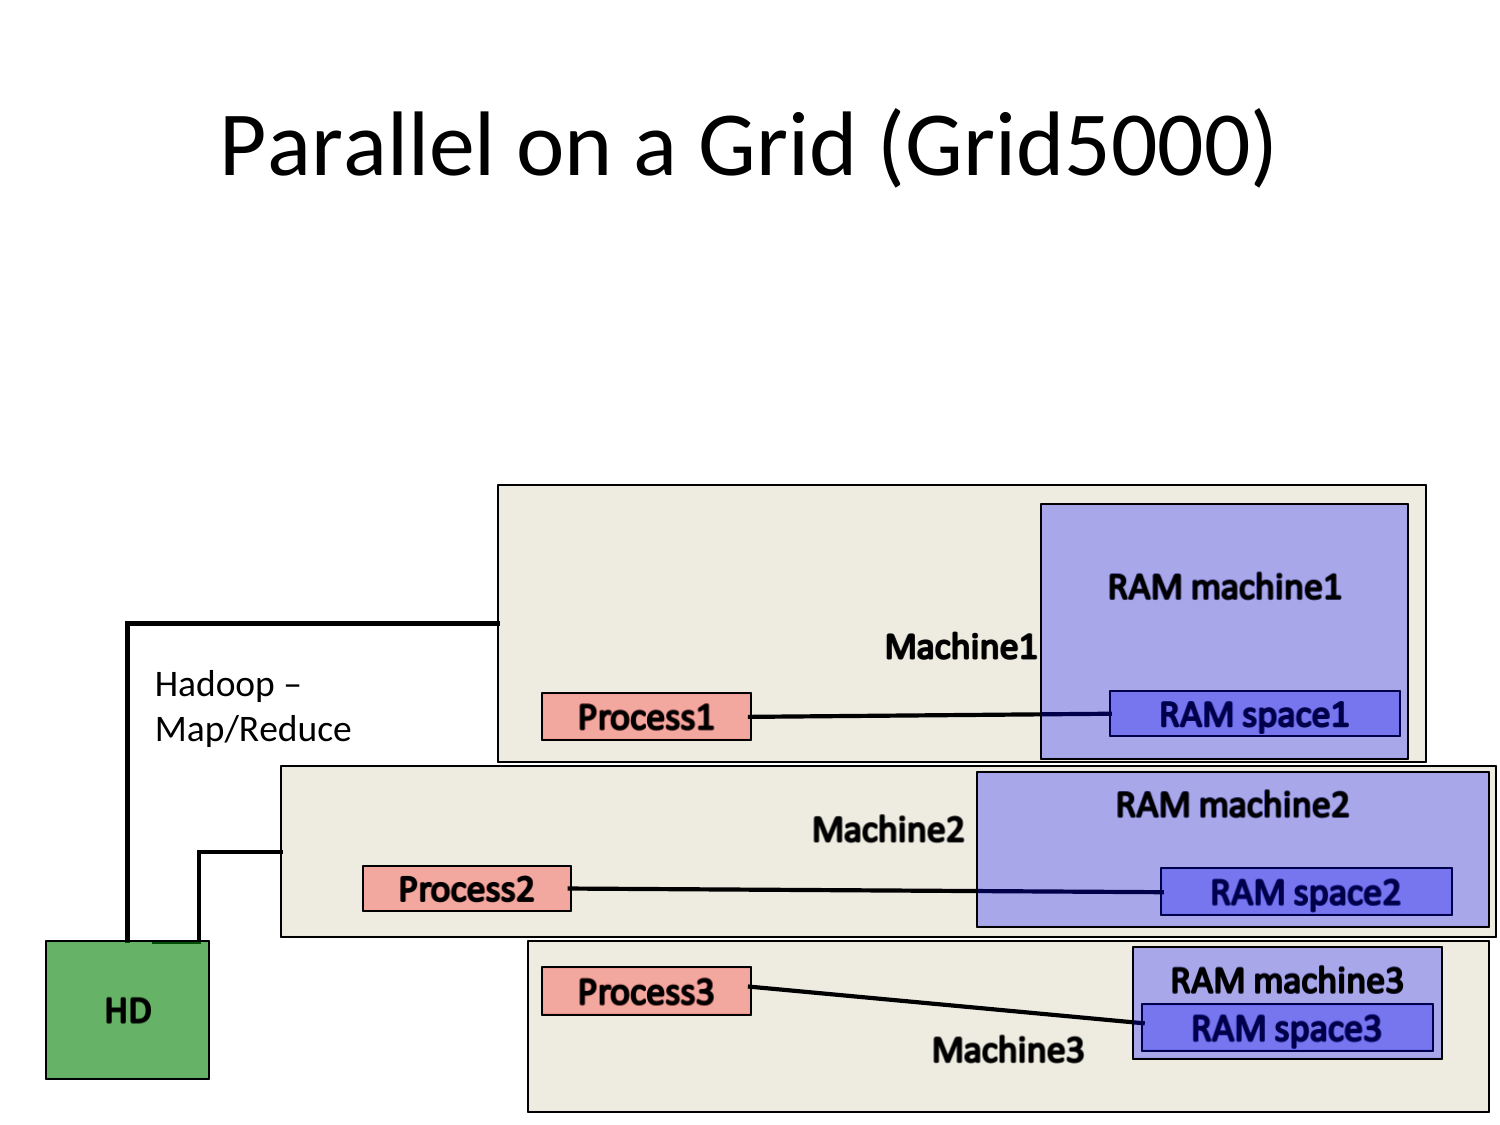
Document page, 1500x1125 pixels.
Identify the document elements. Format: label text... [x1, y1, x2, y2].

picture [497, 484, 1427, 763]
picture [45, 940, 210, 1080]
text_box Hadoop – Map/Reduce [140, 650, 396, 802]
title Parallel on a Grid (Grid5000) [75, 45, 1426, 233]
picture [280, 765, 1497, 939]
picture [527, 940, 1490, 1114]
